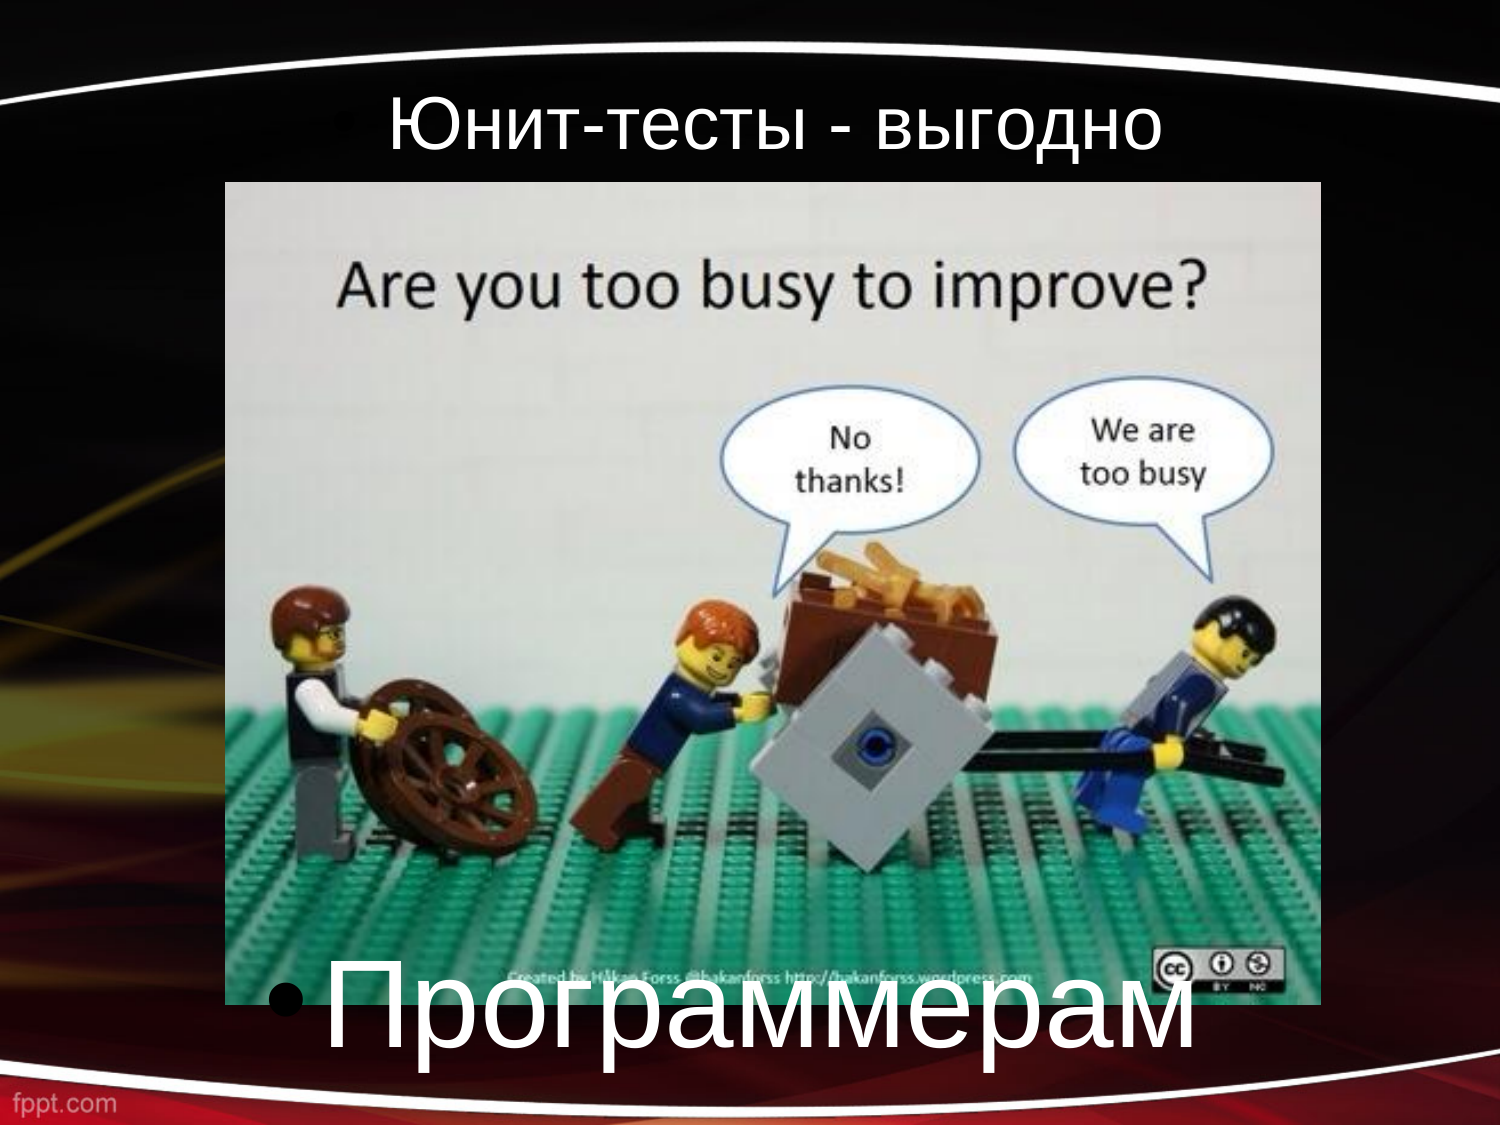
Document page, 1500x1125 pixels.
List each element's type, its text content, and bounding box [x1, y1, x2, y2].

picture [0, 0, 1500, 1125]
list Программерам [75, 915, 1391, 1081]
list Юнит-тесты - выгодно [90, 45, 1406, 196]
